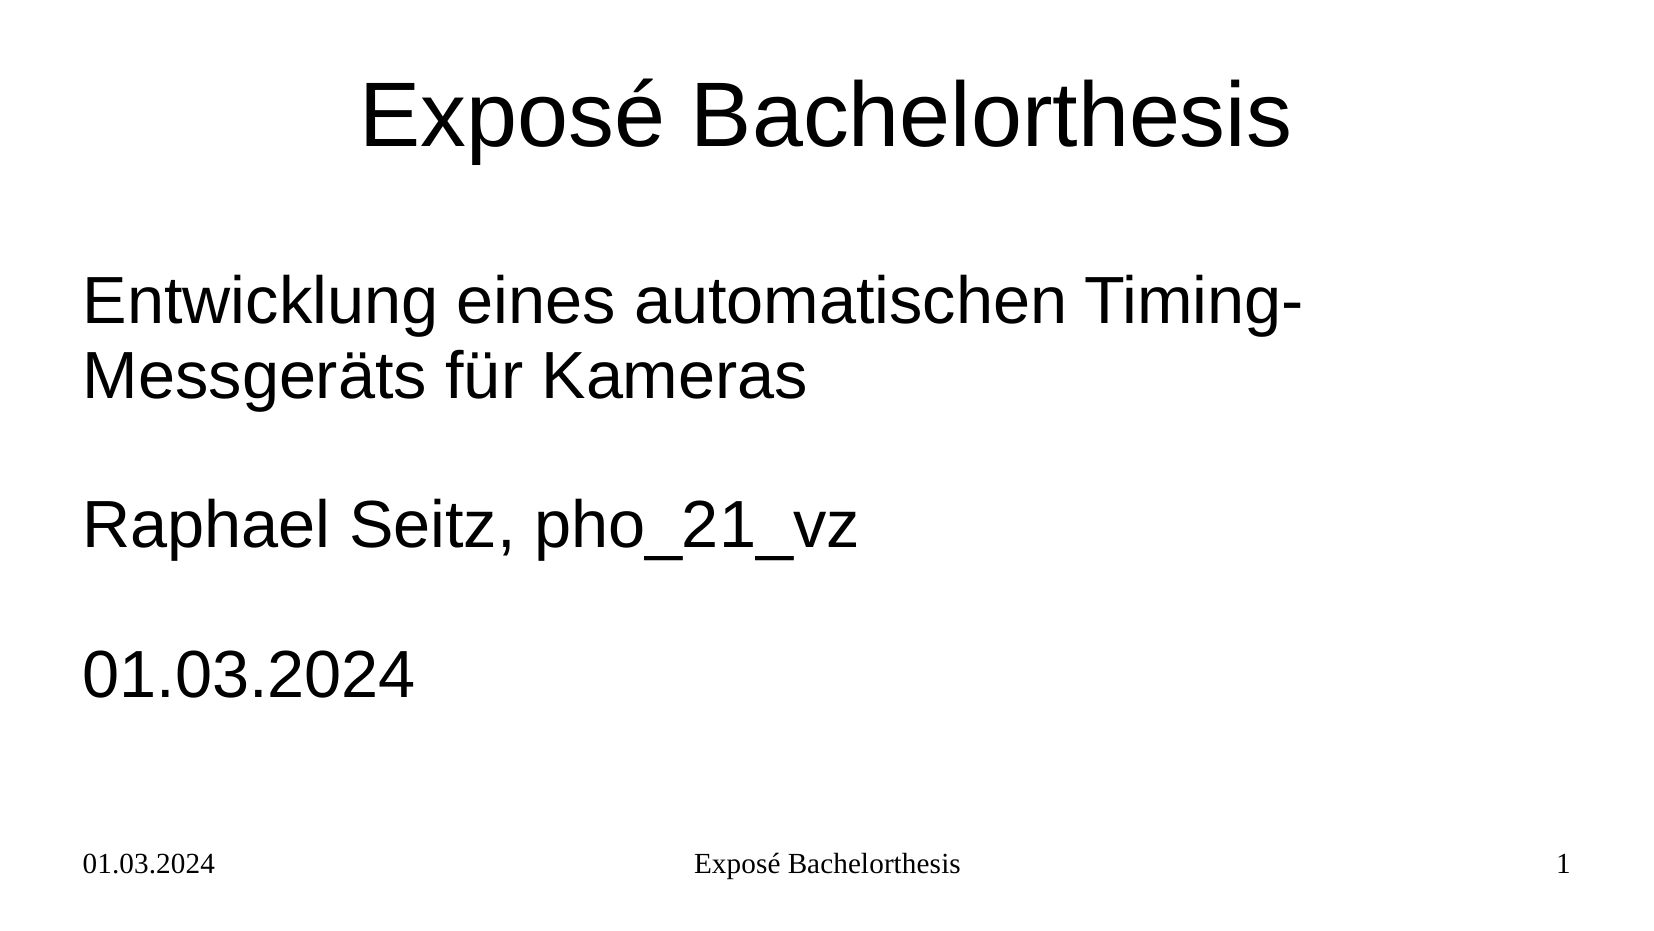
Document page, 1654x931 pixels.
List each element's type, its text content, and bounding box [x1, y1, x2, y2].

subtitle Entwicklung eines automatischen Timing-Messgeräts für Kameras Raphael Seitz, pho_21_vz 01.03.2024 [82, 217, 1571, 758]
title Exposé Bachelorthesis [82, 37, 1571, 193]
